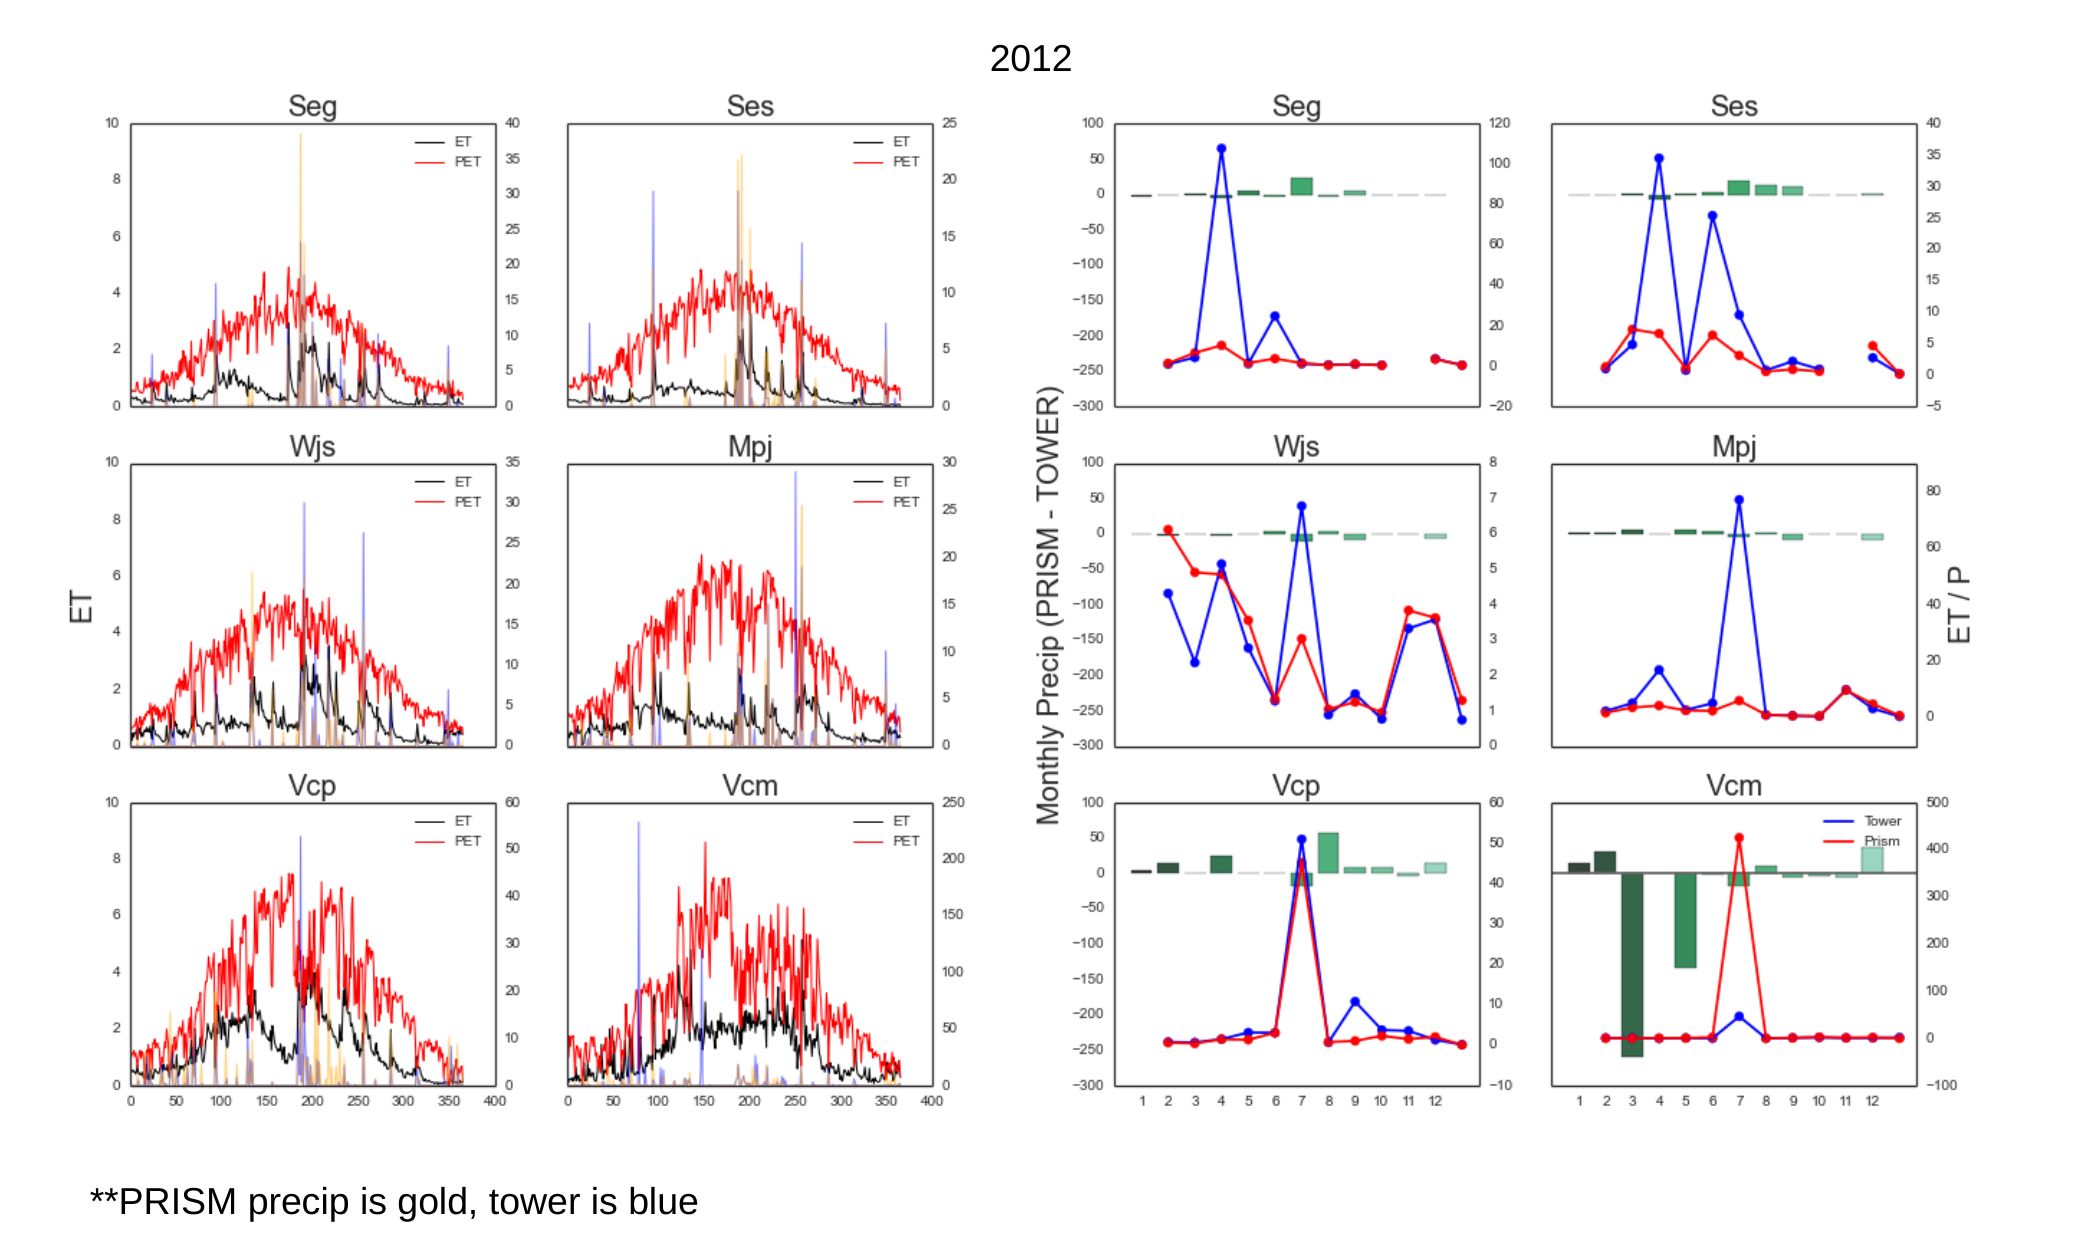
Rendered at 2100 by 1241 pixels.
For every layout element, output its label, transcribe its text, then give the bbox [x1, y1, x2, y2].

picture [1, 0, 2020, 1241]
text_box 2012 [975, 30, 1096, 87]
text_box **PRISM precip is gold, tower is blue [75, 1173, 943, 1231]
